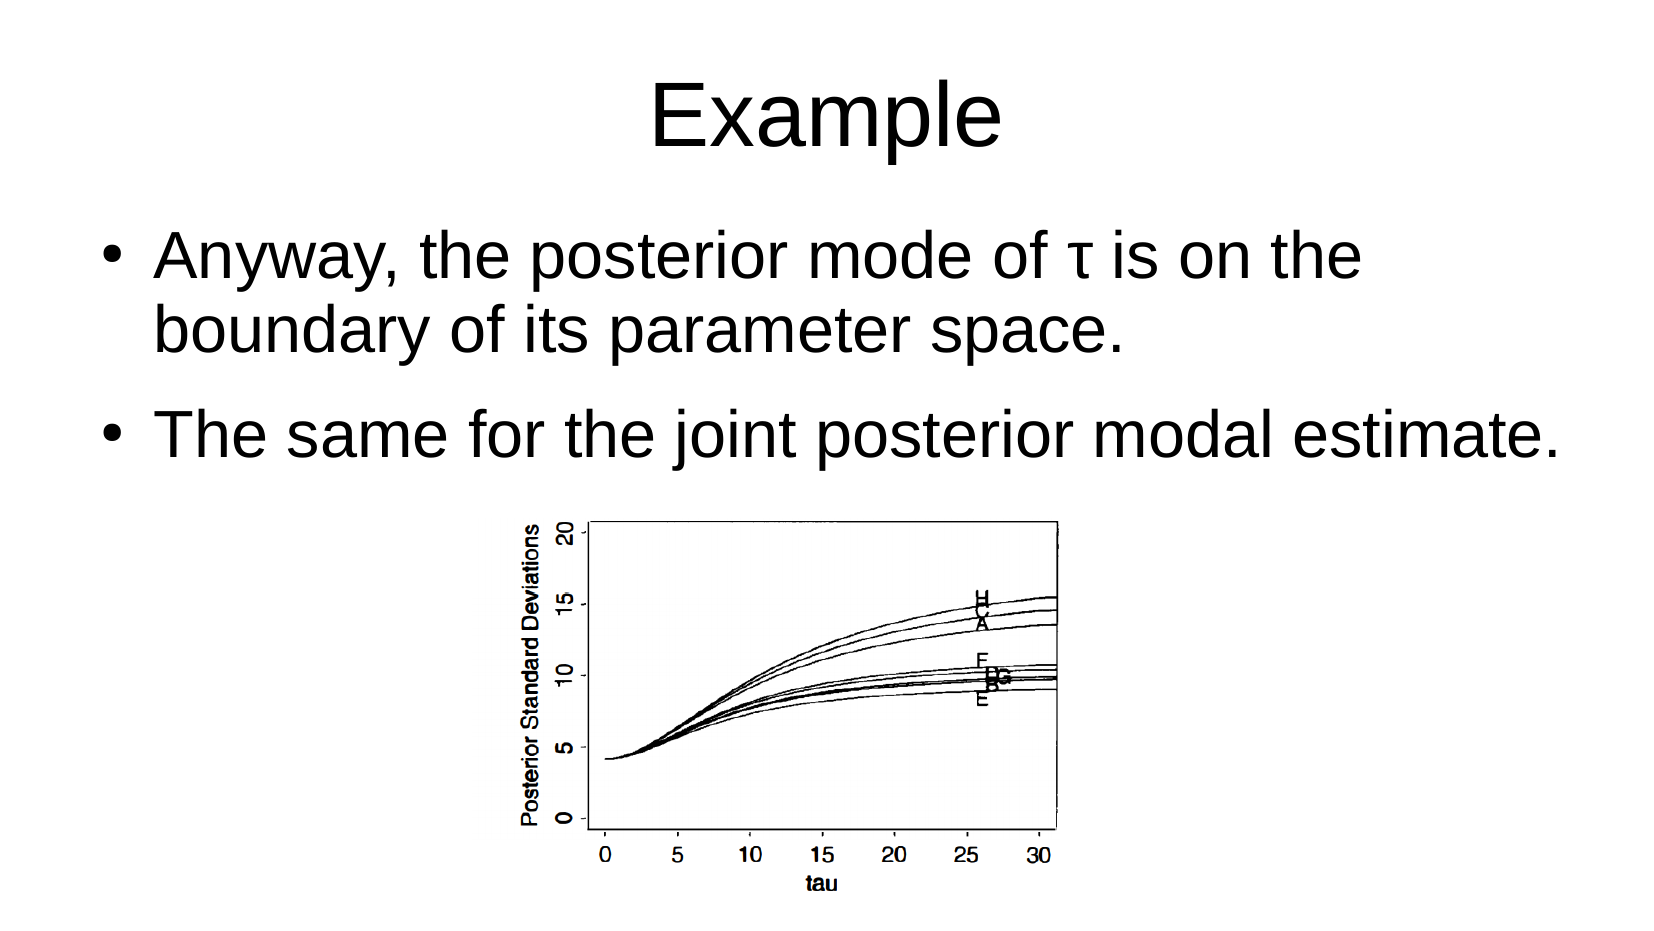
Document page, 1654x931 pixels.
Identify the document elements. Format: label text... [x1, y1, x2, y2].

picture [472, 494, 1093, 912]
list Anyway, the posterior mode of τ is on the boundary of its parameter space. The same for the joint posterior modal estimate. [82, 217, 1571, 758]
title Example [82, 37, 1571, 193]
